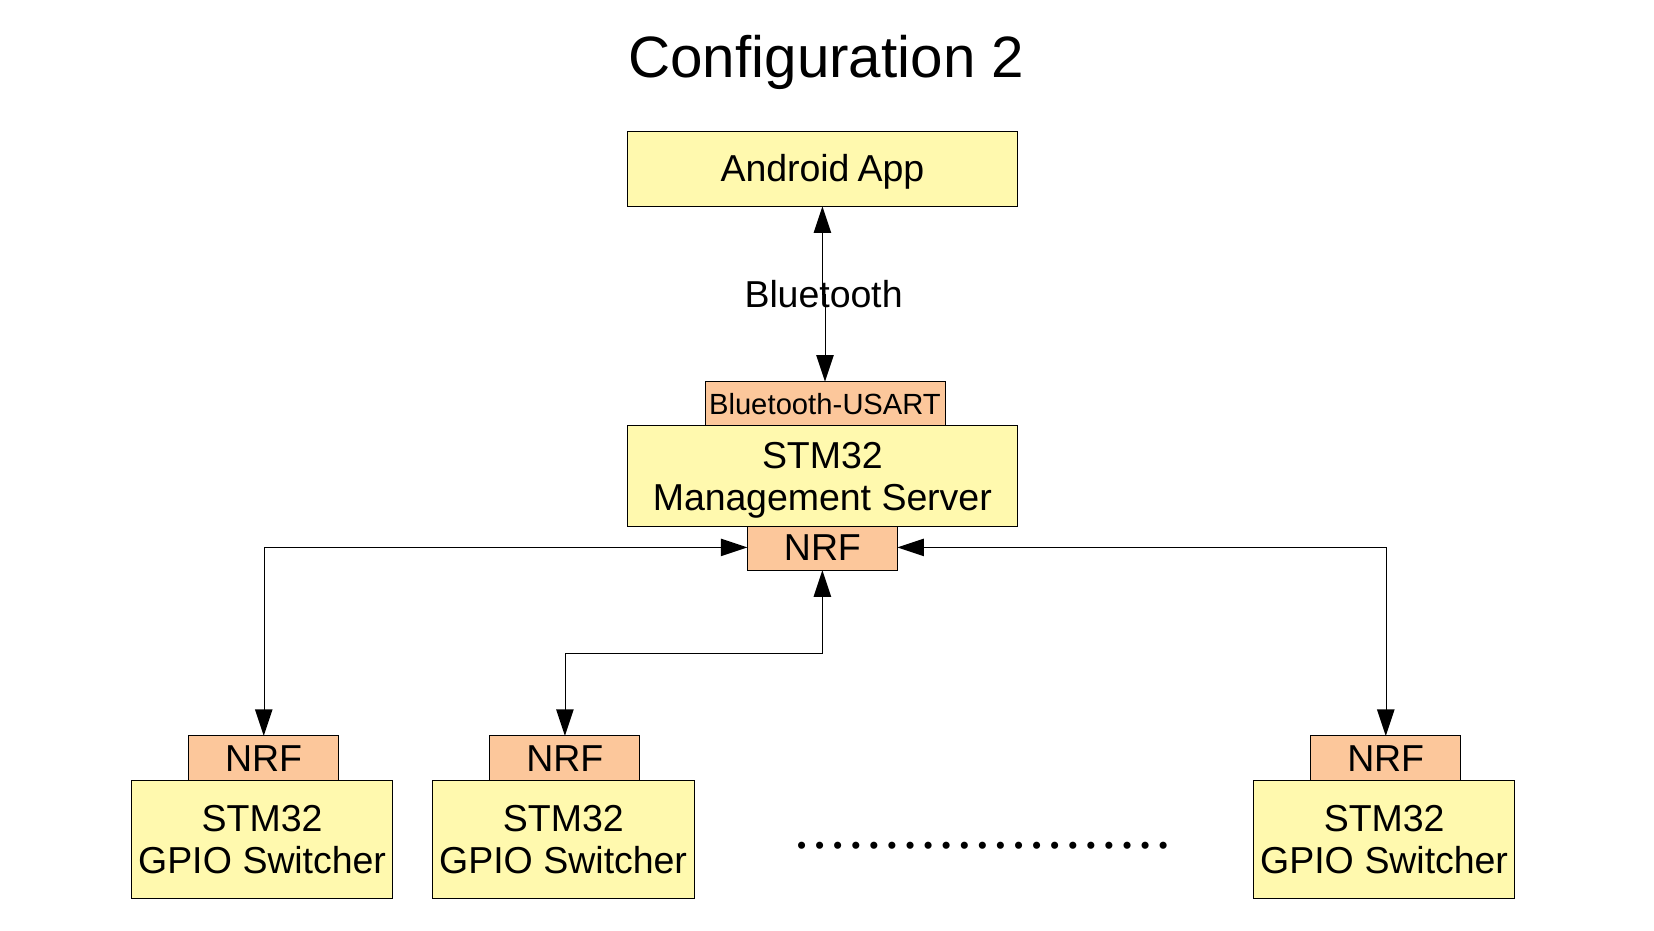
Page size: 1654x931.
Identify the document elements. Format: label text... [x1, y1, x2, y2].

text_box NRF [747, 527, 898, 571]
text_box ………………… [735, 791, 1231, 870]
text_box NRF [489, 735, 640, 780]
text_box Bluetooth-USART [705, 381, 946, 425]
text_box Android App [627, 131, 1018, 207]
text_box STM32 Management Server [627, 425, 1018, 527]
text_box STM32 GPIO Switcher [131, 780, 393, 899]
text_box Configuration 2 [0, 17, 1654, 98]
text_box STM32 GPIO Switcher [1253, 780, 1515, 899]
text_box STM32 GPIO Switcher [432, 780, 695, 899]
text_box NRF [1310, 735, 1461, 780]
text_box NRF [188, 735, 339, 780]
